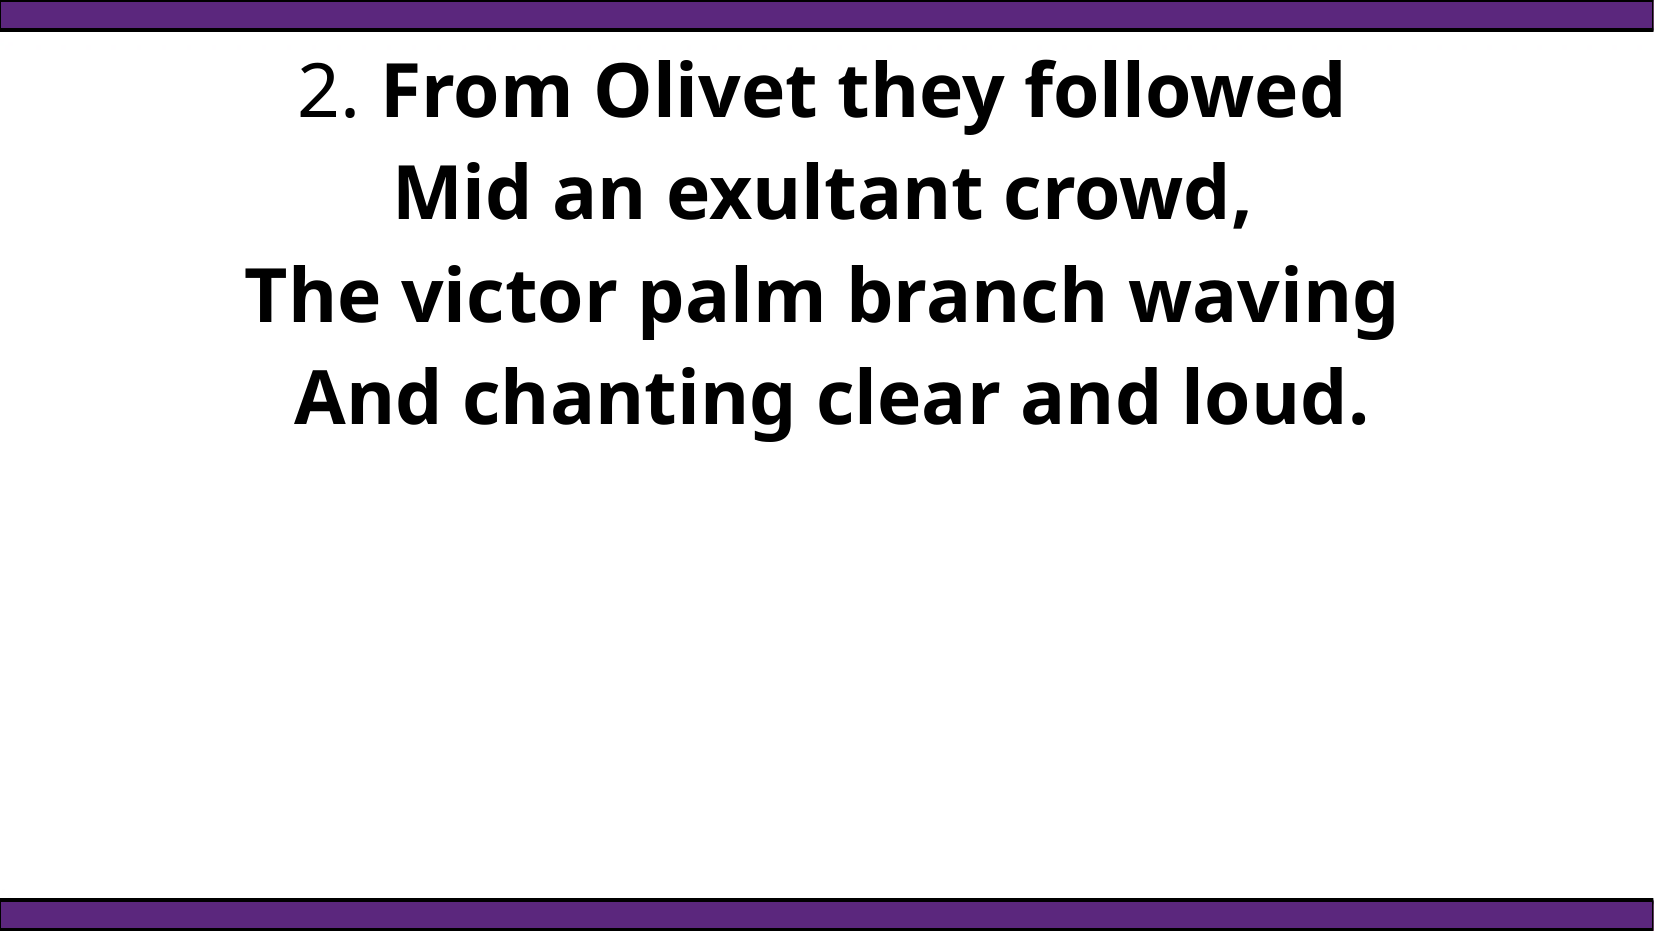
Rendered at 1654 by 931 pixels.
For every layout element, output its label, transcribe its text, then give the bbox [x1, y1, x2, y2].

text_box [0, 900, 1654, 931]
text_box [0, 0, 1654, 31]
text_box 2. From Olivet they followed Mid an exultant crowd, The victor palm branch waving And chanting clear and loud. [75, 30, 1591, 445]
picture [0, 31, 1654, 900]
